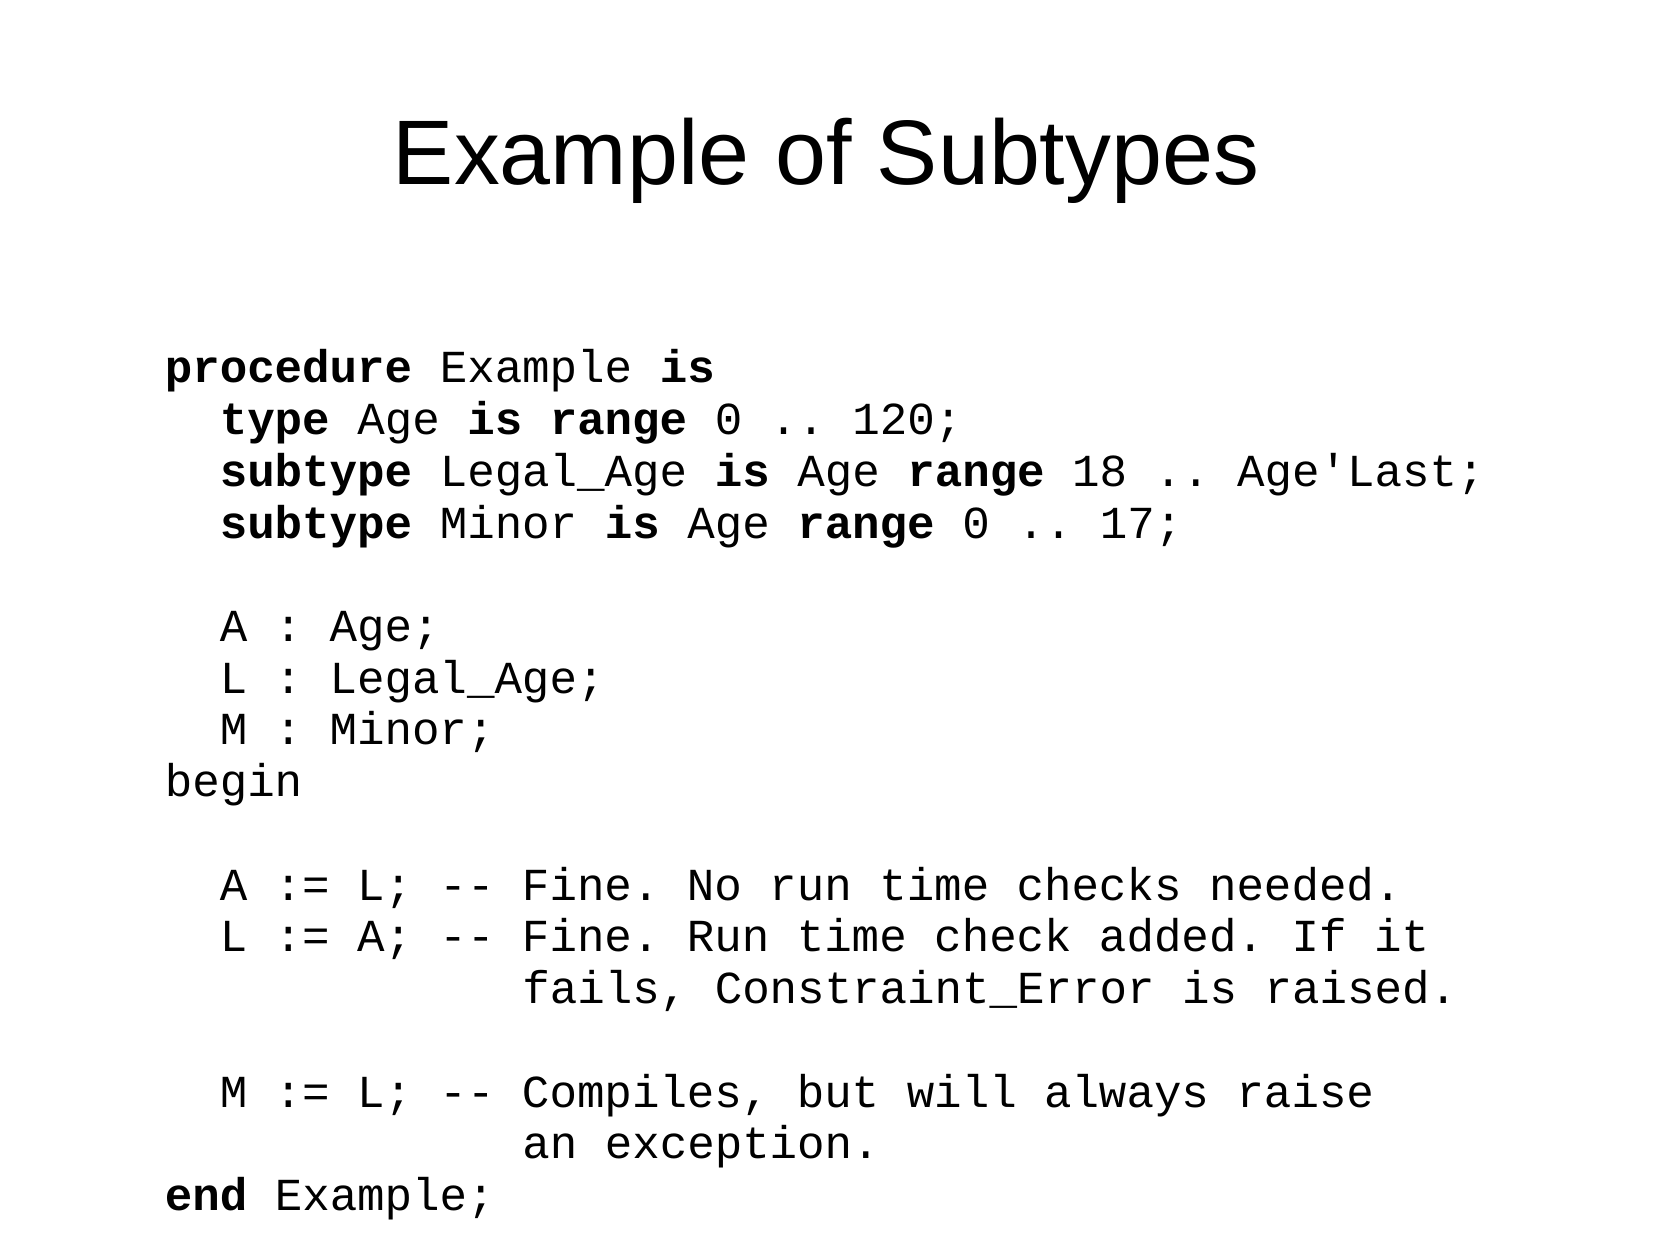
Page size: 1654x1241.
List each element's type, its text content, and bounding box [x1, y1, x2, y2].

text_box procedure Example is type Age is range 0 .. 120; subtype Legal_Age is Age range 18 .. Age'Last; subtype Minor is Age range 0 .. 17; A : Age; L : Legal_Age; M : Minor; begin A := L; -- Fine. No run time checks needed. L := A; -- Fine. Run time check added. If it fails, Constraint_Error is raised. M := L; -- Compiles, but will always raise an exception. end Example; [150, 337, 1538, 1197]
title Example of Subtypes [82, 49, 1571, 257]
